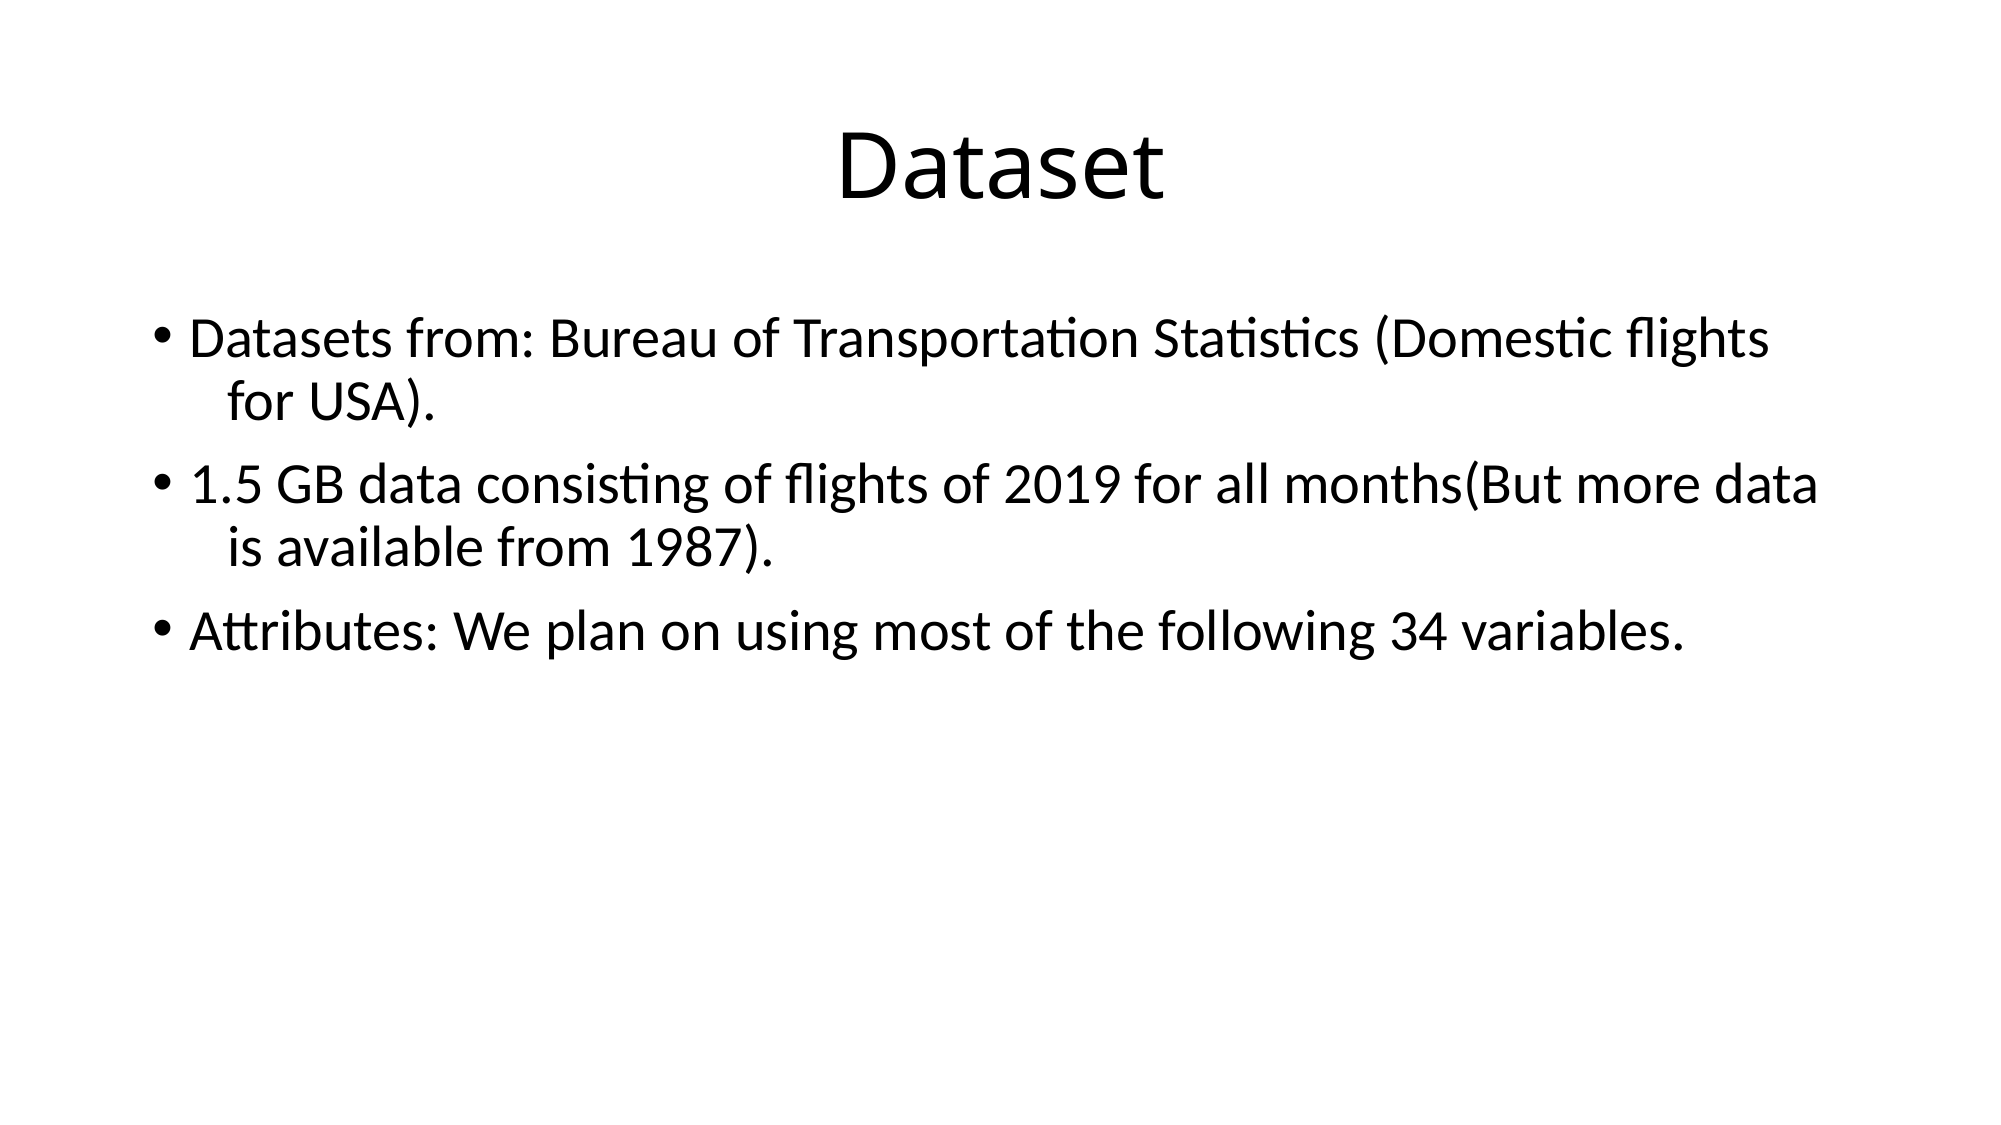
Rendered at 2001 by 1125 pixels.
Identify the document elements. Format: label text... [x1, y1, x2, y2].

title Dataset [137, 59, 1863, 278]
list Datasets from: Bureau of Transportation Statistics (Domestic flights for USA). 1.5 GB data consisting of flights of 2019 for all months(But more data is available from 1987). Attributes: We plan on using most of the following 34 variables. [137, 299, 1863, 1014]
